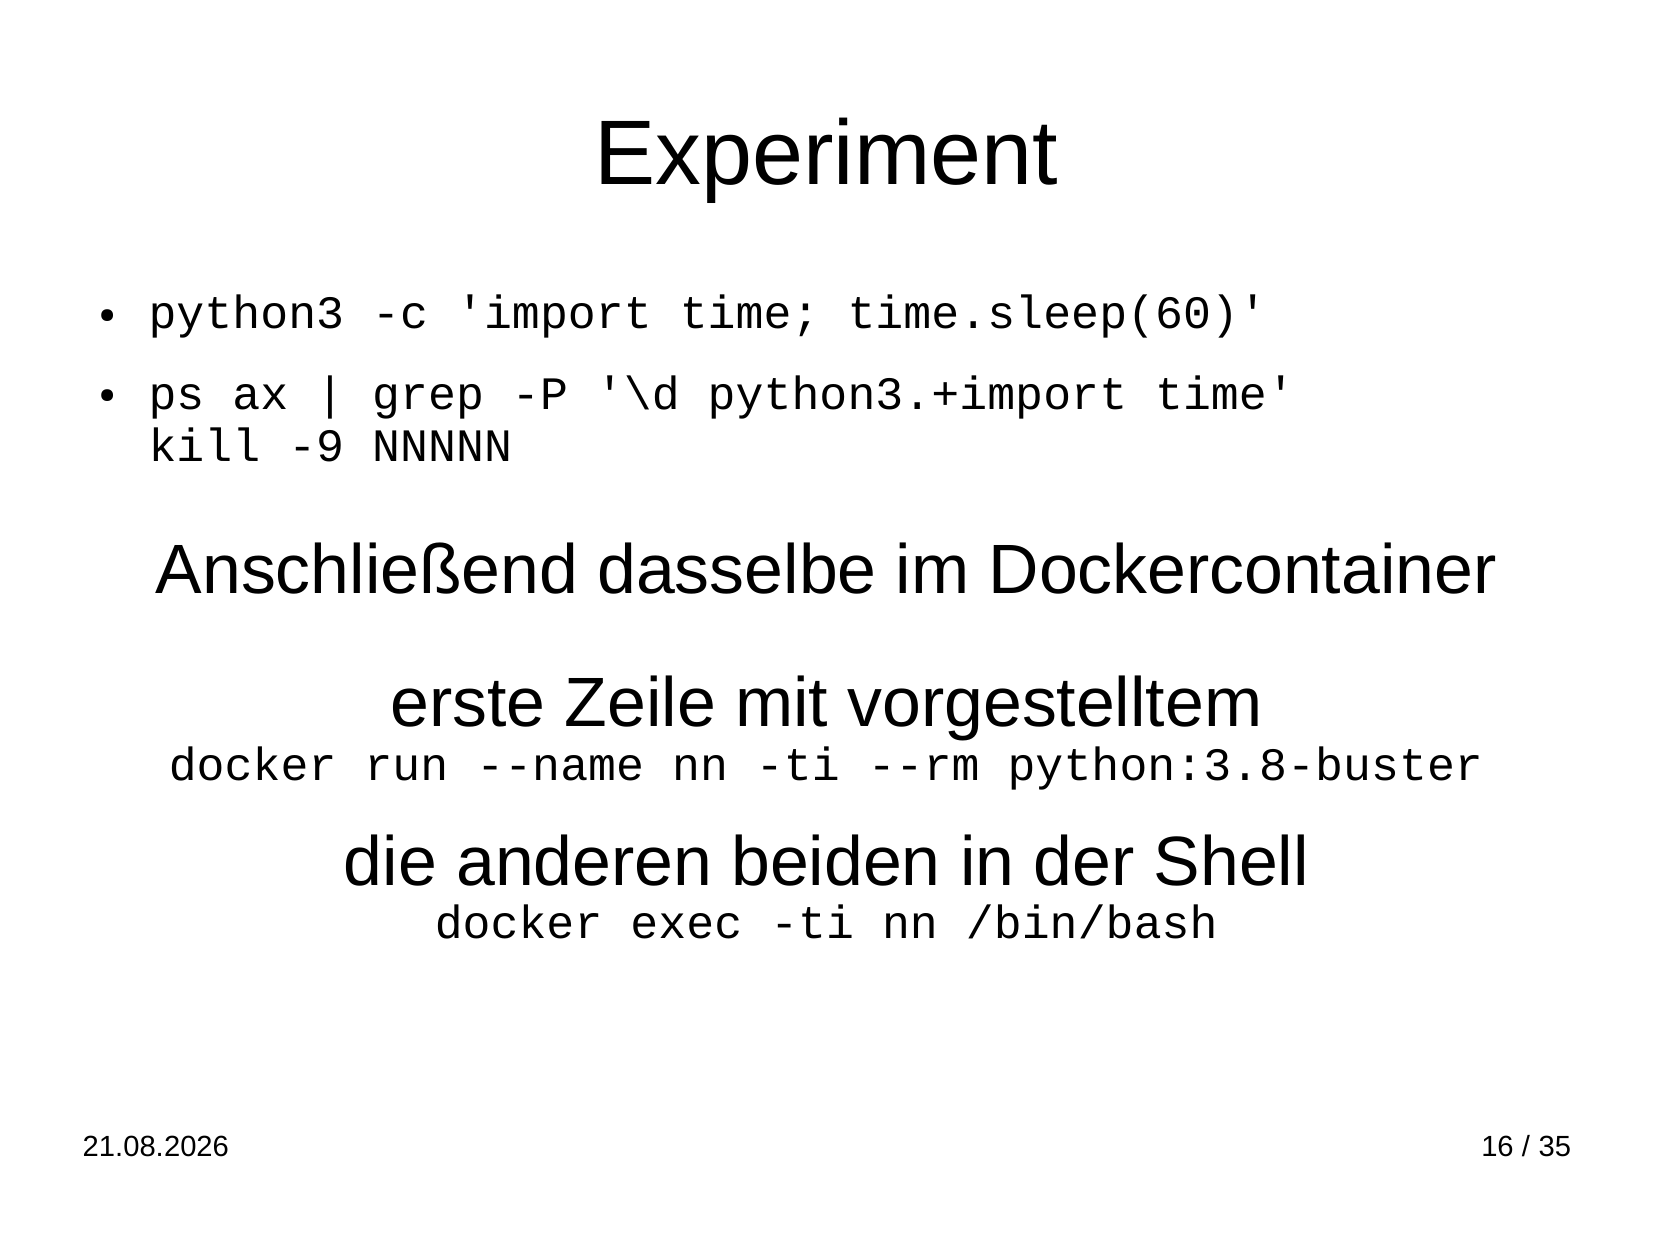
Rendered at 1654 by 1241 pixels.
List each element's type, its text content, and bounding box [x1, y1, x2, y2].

title Experiment [82, 49, 1571, 257]
list python3 -c 'import time; time.sleep(60)' ps ax | grep -P '\d python3.+import time' kill -9 NNNNN Anschließend dasselbe im Dockercontainer erste Zeile mit vorgestelltem docker run --name nn -ti --rm python:3.8-buster die anderen beiden in der Shell docker exec -ti nn /bin/bash [82, 290, 1571, 1010]
